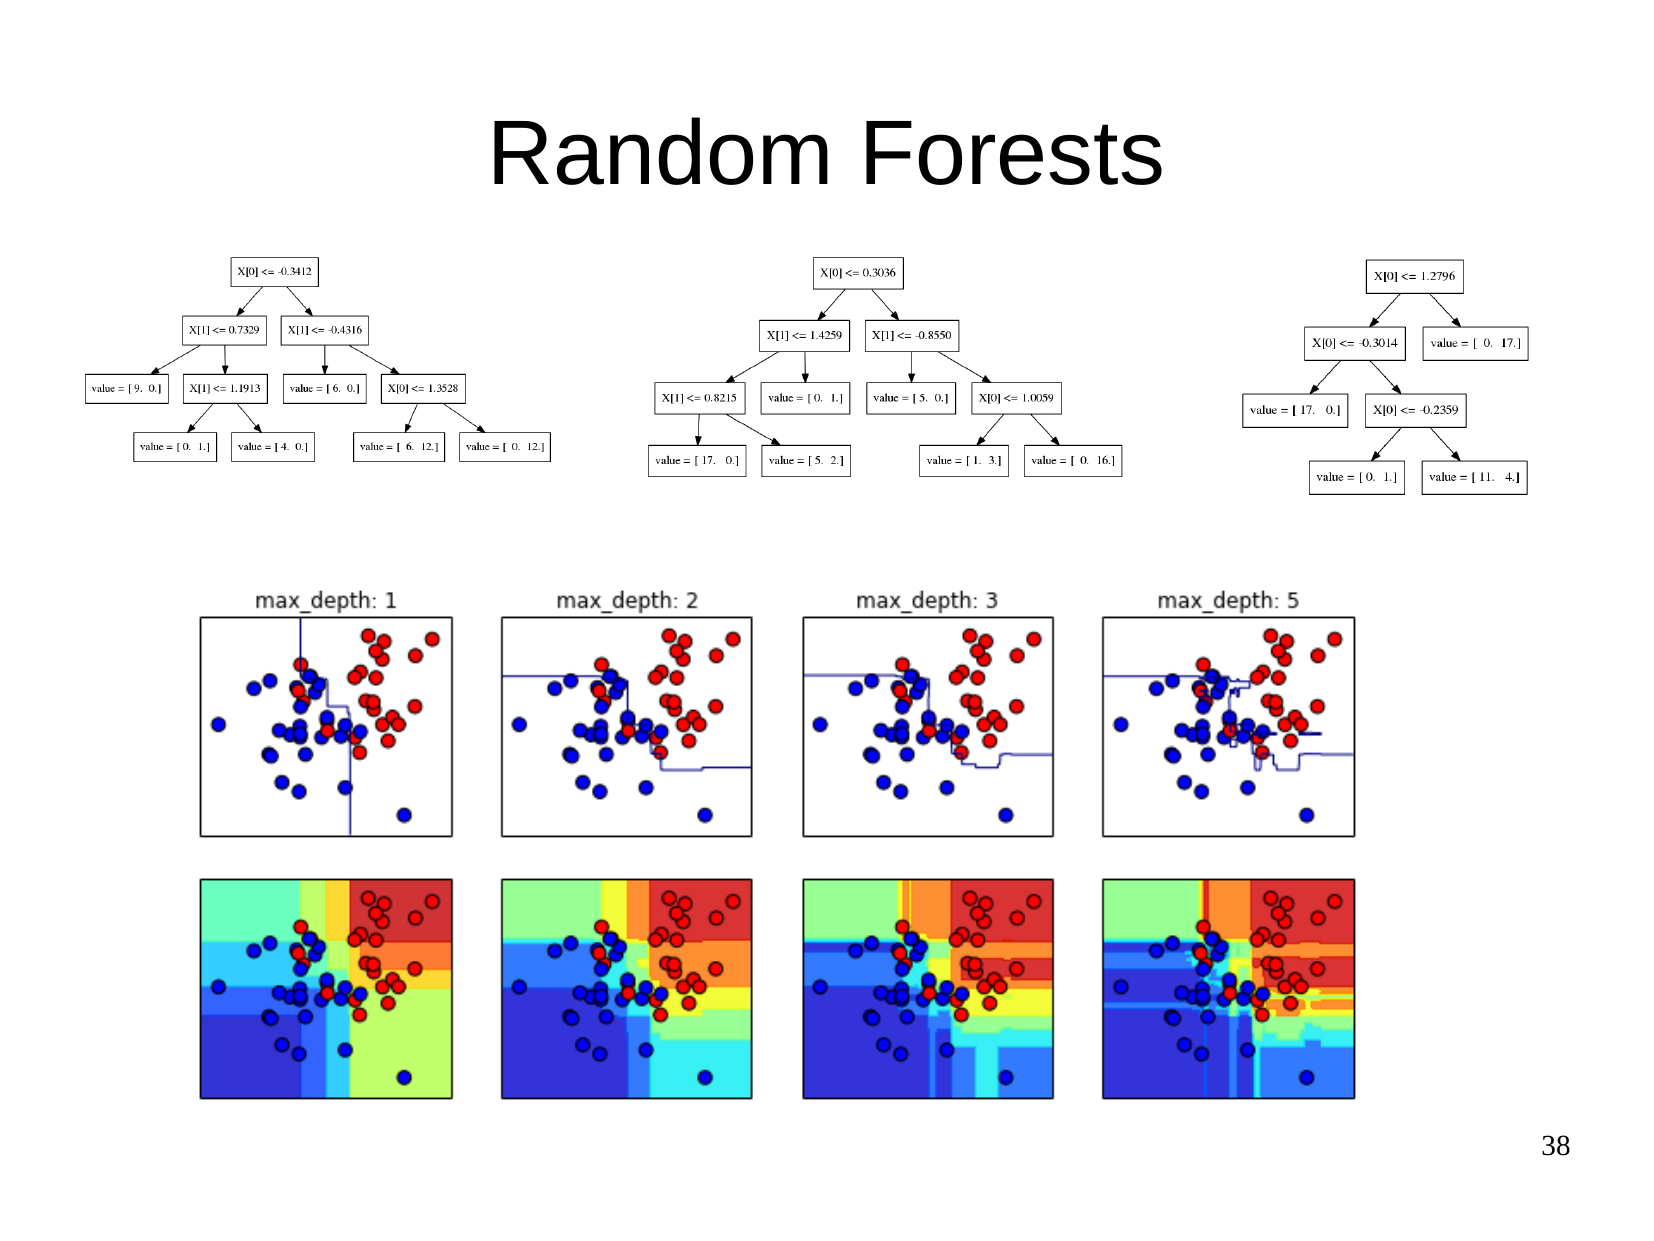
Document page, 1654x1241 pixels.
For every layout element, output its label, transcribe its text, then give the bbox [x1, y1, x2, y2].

picture [1239, 256, 1531, 498]
picture [188, 579, 1366, 1111]
title Random Forests [82, 49, 1571, 257]
picture [645, 254, 1125, 481]
picture [82, 254, 553, 466]
